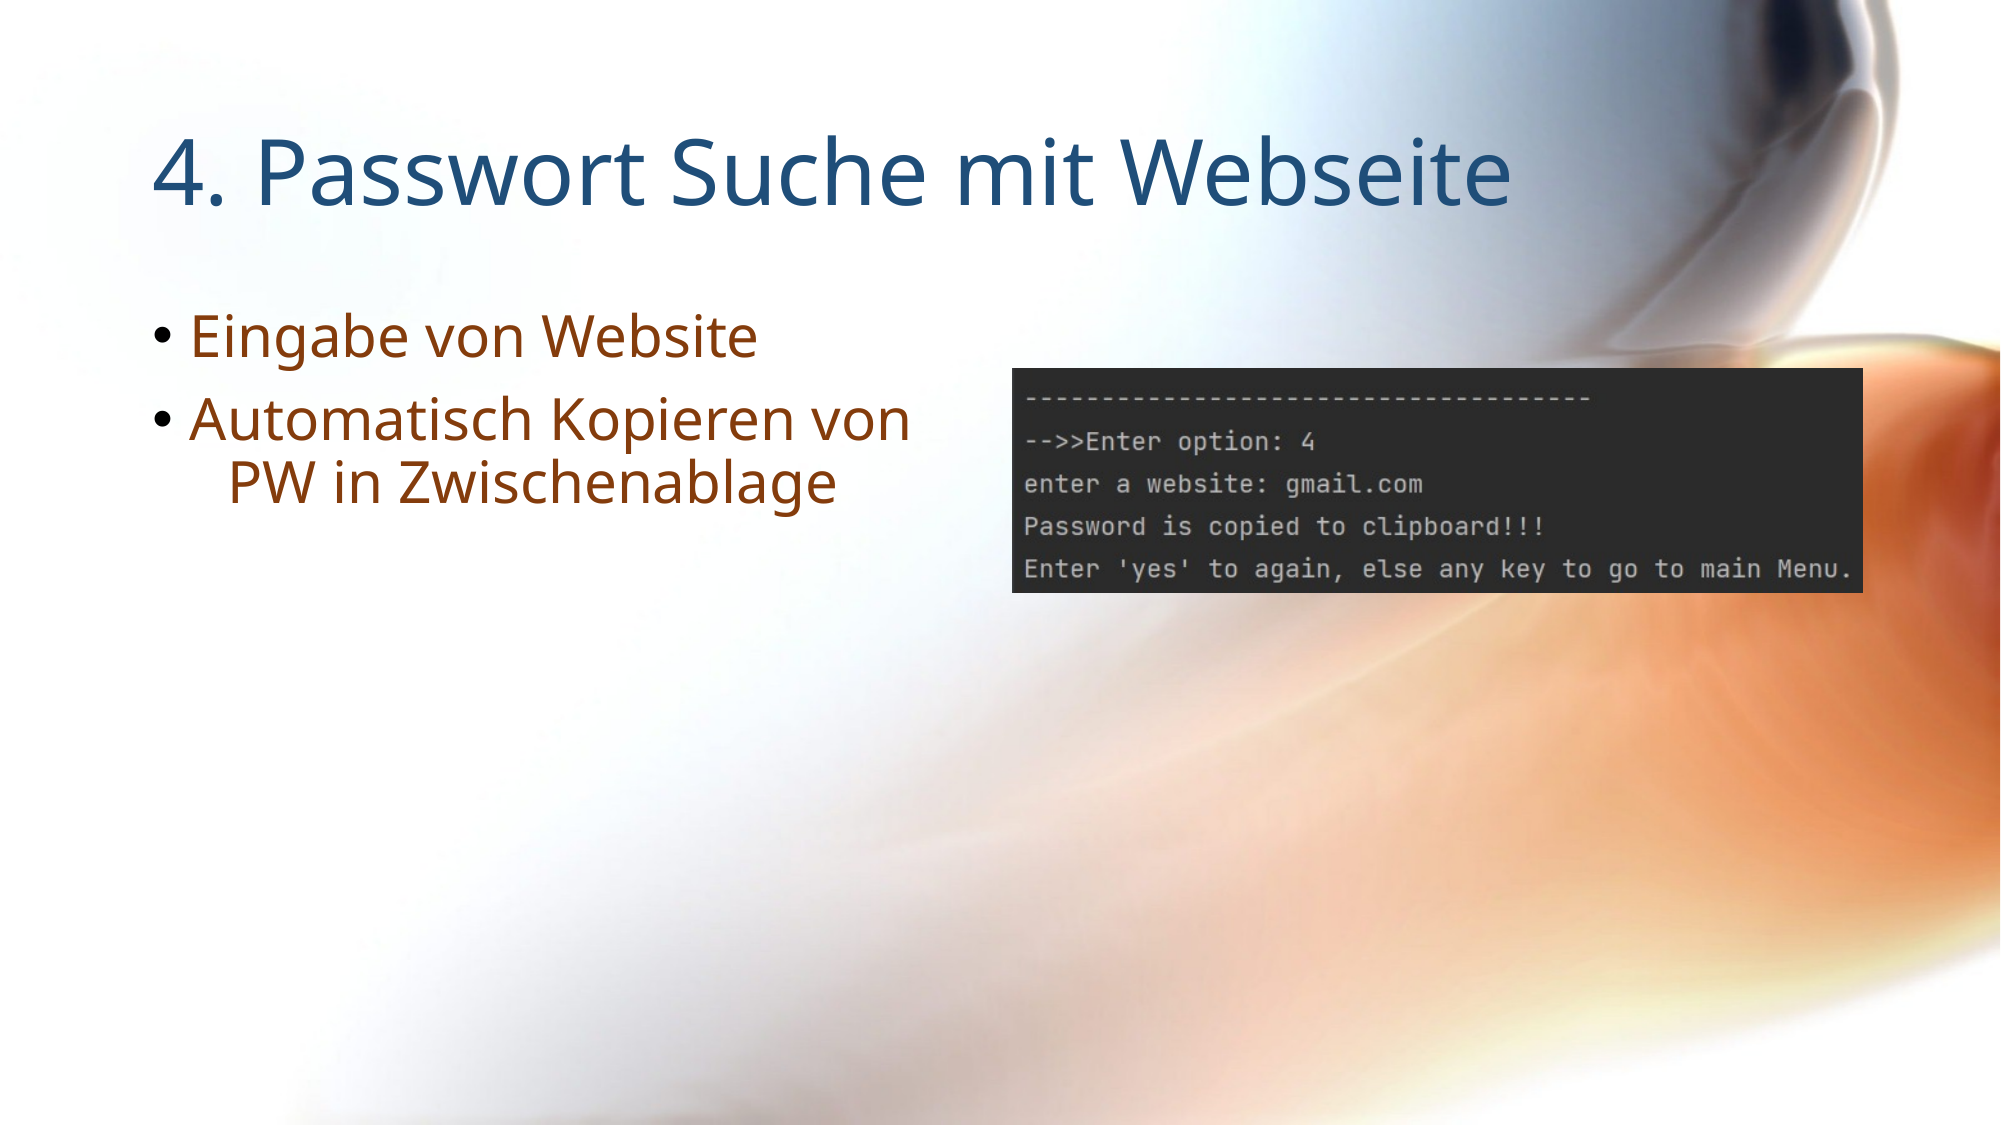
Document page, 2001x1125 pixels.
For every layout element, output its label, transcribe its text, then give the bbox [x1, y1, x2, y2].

picture [1012, 368, 1863, 593]
list Eingabe von Website Automatisch Kopieren von PW in Zwischenablage [137, 299, 988, 1014]
title 4. Passwort Suche mit Webseite [137, 59, 1863, 278]
